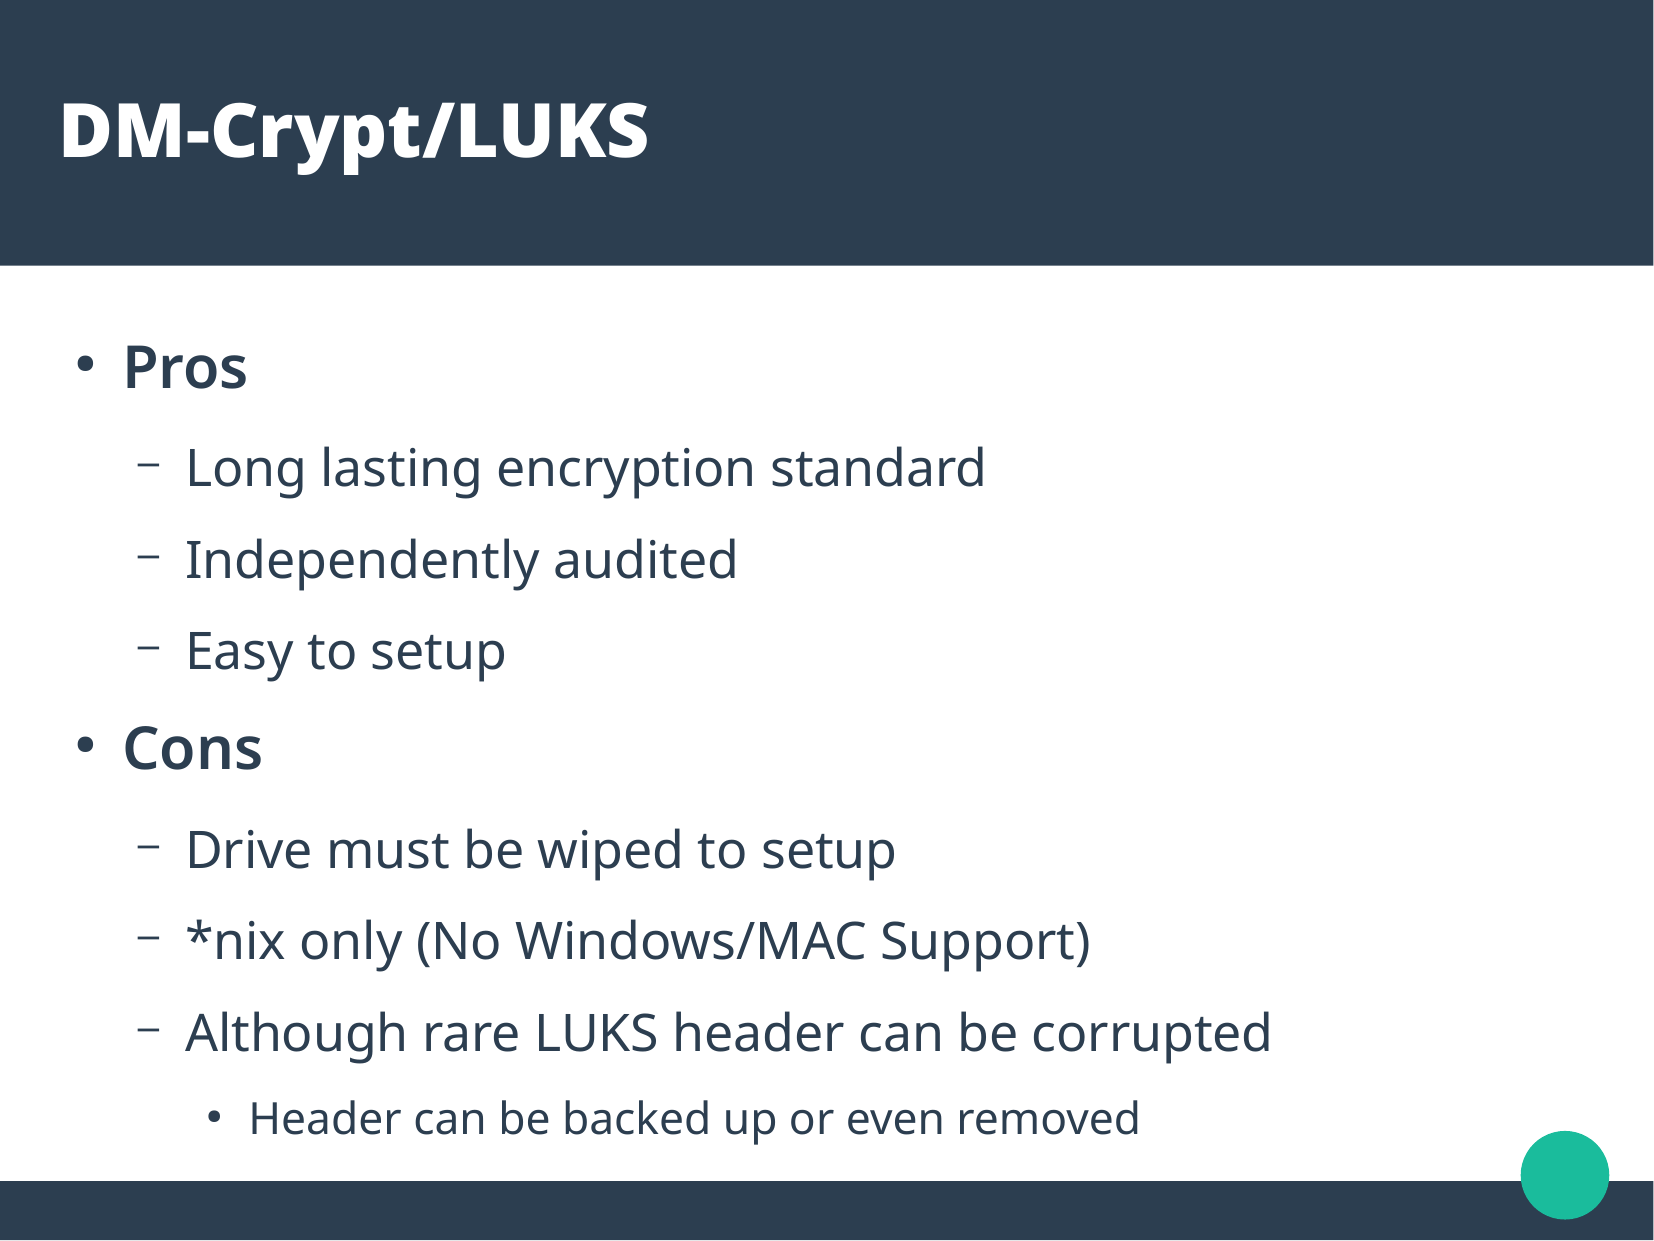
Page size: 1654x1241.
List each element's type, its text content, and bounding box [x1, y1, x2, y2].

title DM-Crypt/LUKS [59, 49, 1595, 207]
list Pros Long lasting encryption standard Independently audited Easy to setup Cons Drive must be wiped to setup *nix only (No Windows/MAC Support) Although rare LUKS header can be corrupted Header can be backed up or even removed [59, 324, 1595, 1152]
